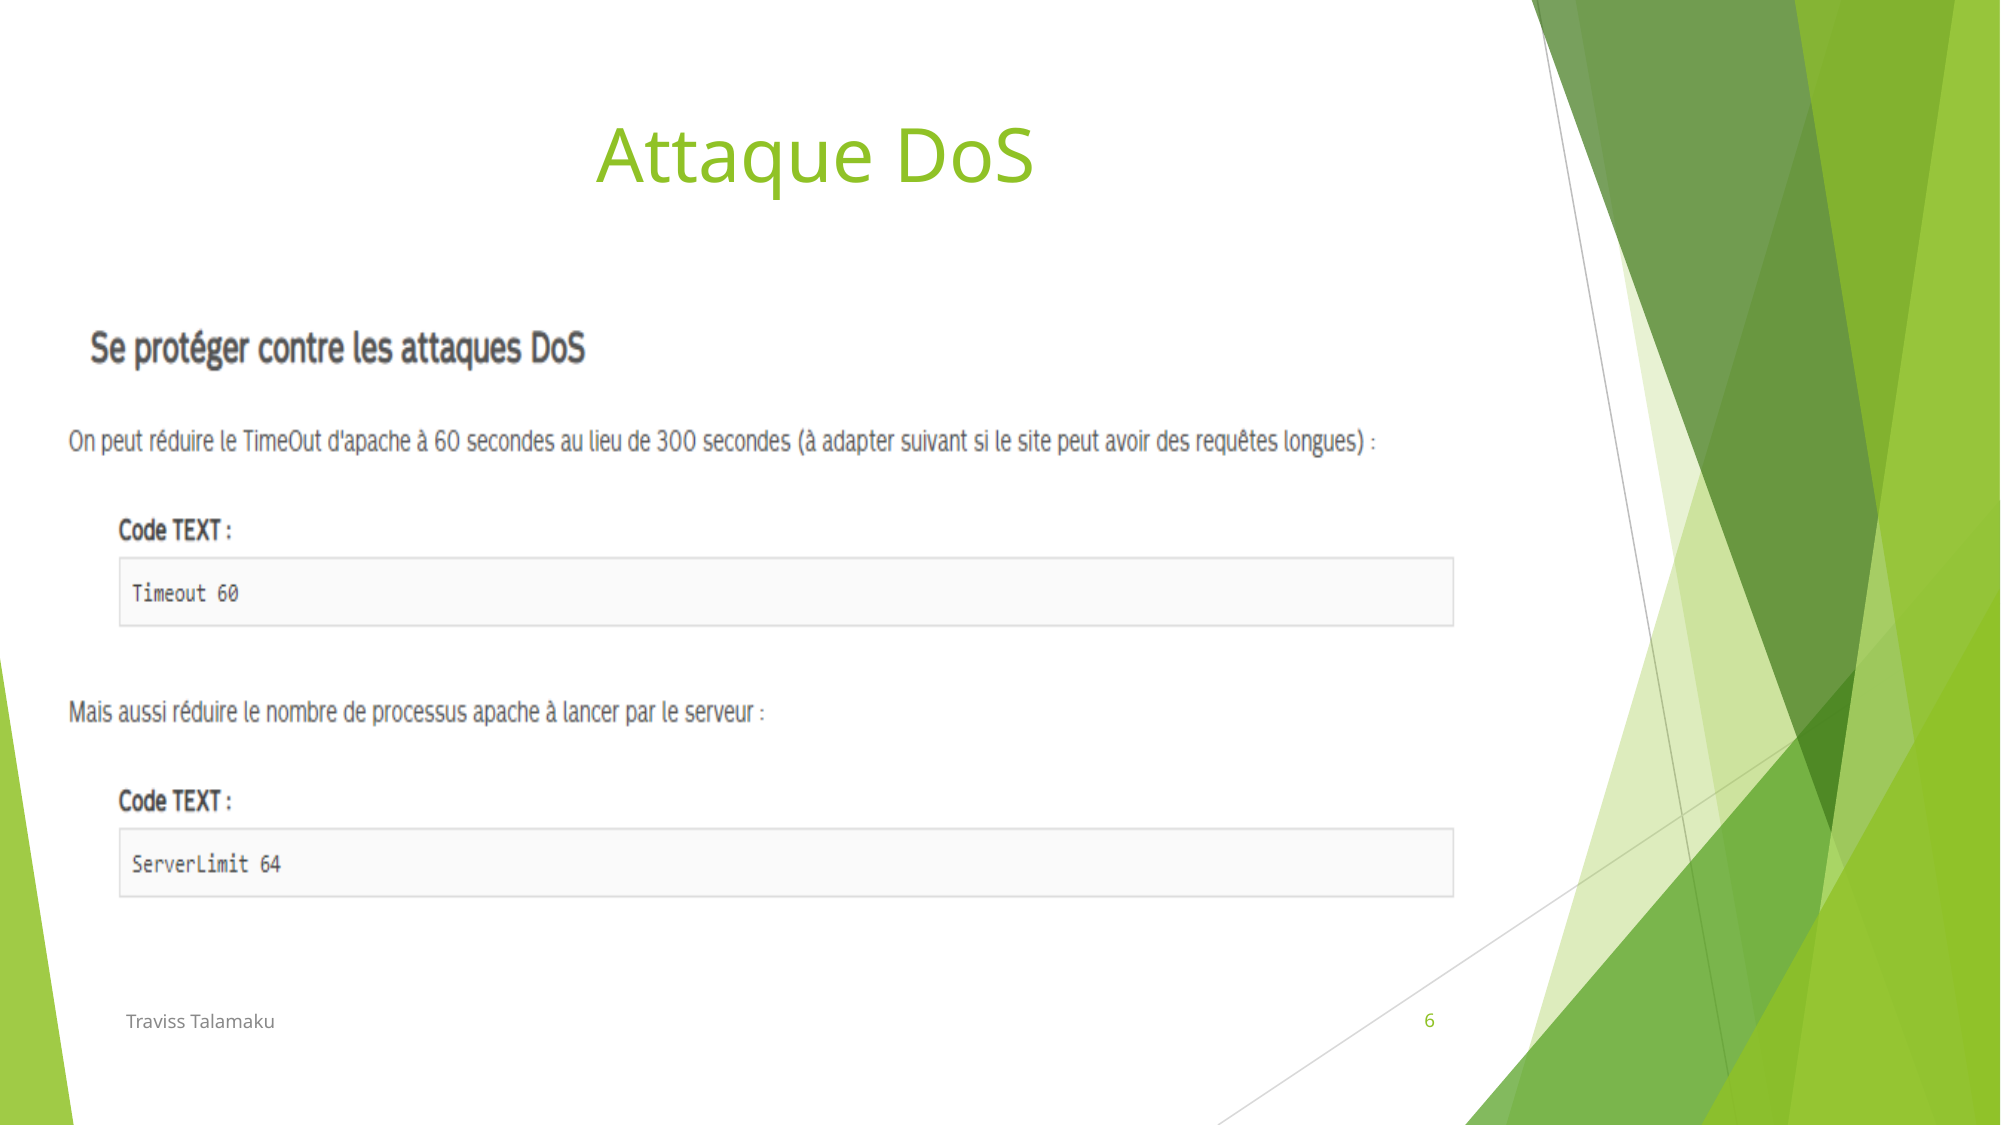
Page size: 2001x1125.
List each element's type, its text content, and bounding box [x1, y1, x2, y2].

title Attaque DoS [111, 99, 1522, 317]
text_box [1409, 991, 1522, 1051]
text_box Traviss Talamaku [111, 991, 1145, 1051]
picture [48, 293, 1487, 932]
